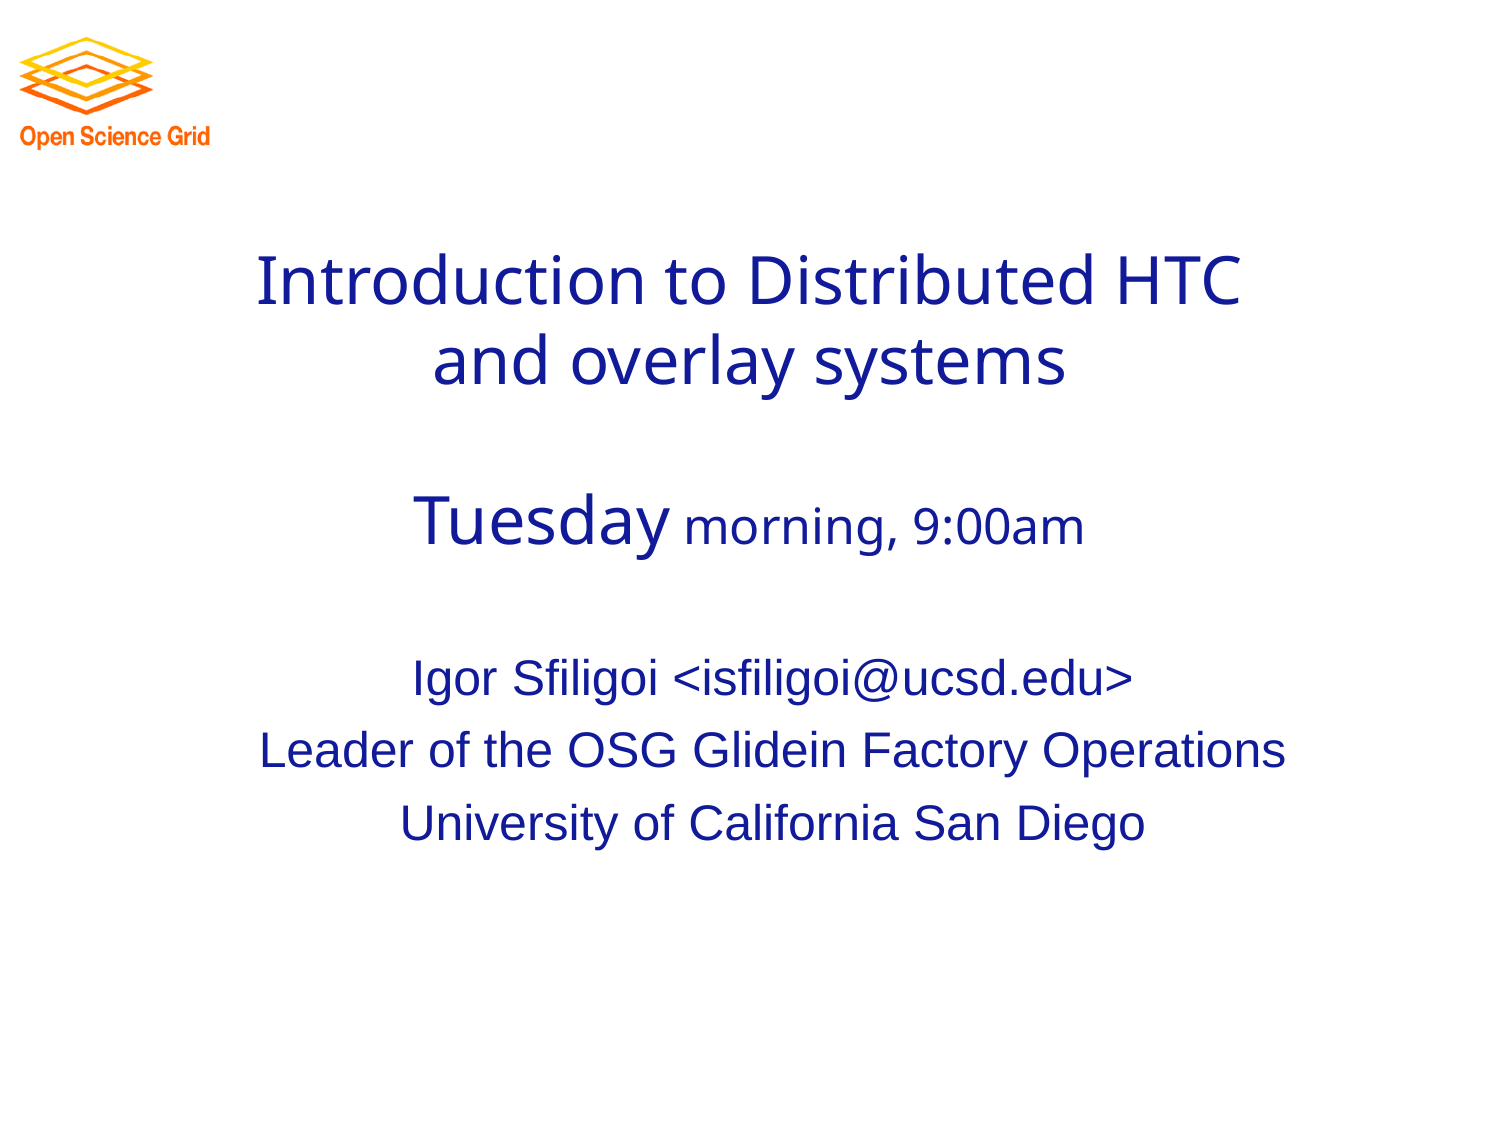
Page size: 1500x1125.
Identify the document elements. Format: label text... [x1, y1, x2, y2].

picture [0, 14, 229, 167]
title Introduction to Distributed HTC and overlay systems Tuesday morning, 9:00am [112, 230, 1388, 566]
text_box Igor Sfiligoi <isfiligoi@ucsd.edu> Leader of the OSG Glidein Factory Operations University of California San Diego [106, 637, 1440, 926]
